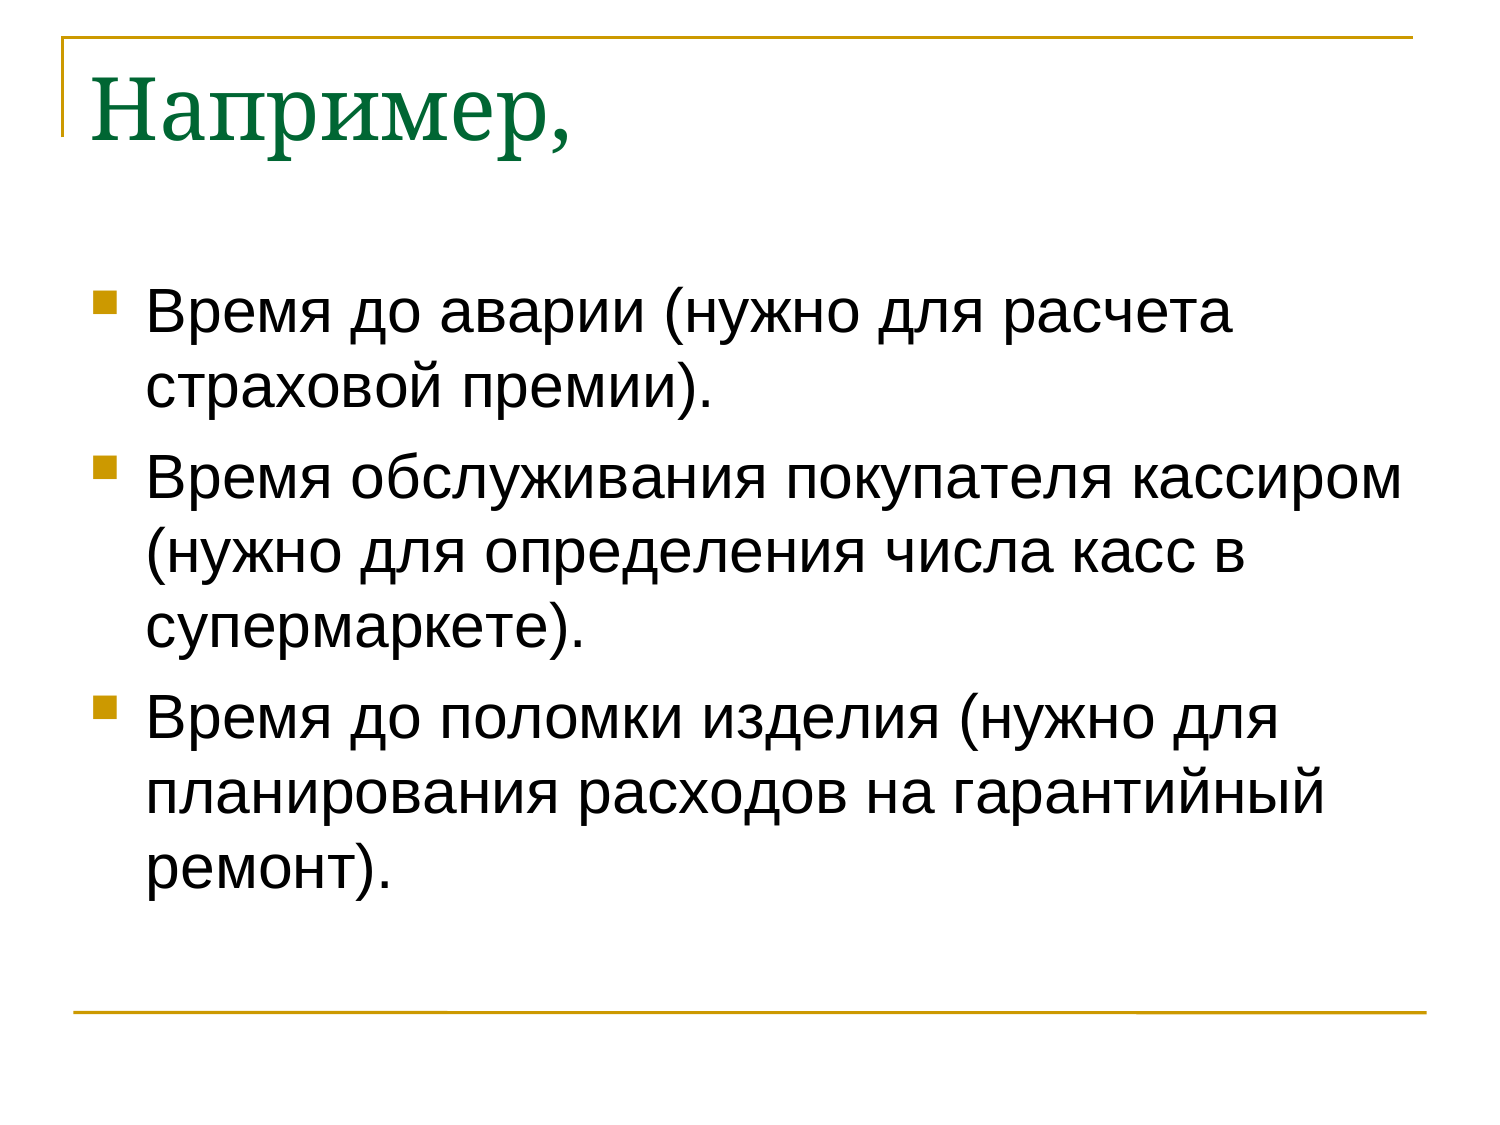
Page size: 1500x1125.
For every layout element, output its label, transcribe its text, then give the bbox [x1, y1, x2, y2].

list Время до аварии (нужно для расчета страховой премии). Время обслуживания покупателя кассиром (нужно для определения числа касс в супермаркете). Время до поломки изделия (нужно для планирования расходов на гарантийный ремонт). [75, 262, 1426, 1006]
title Например, [75, 45, 1426, 233]
